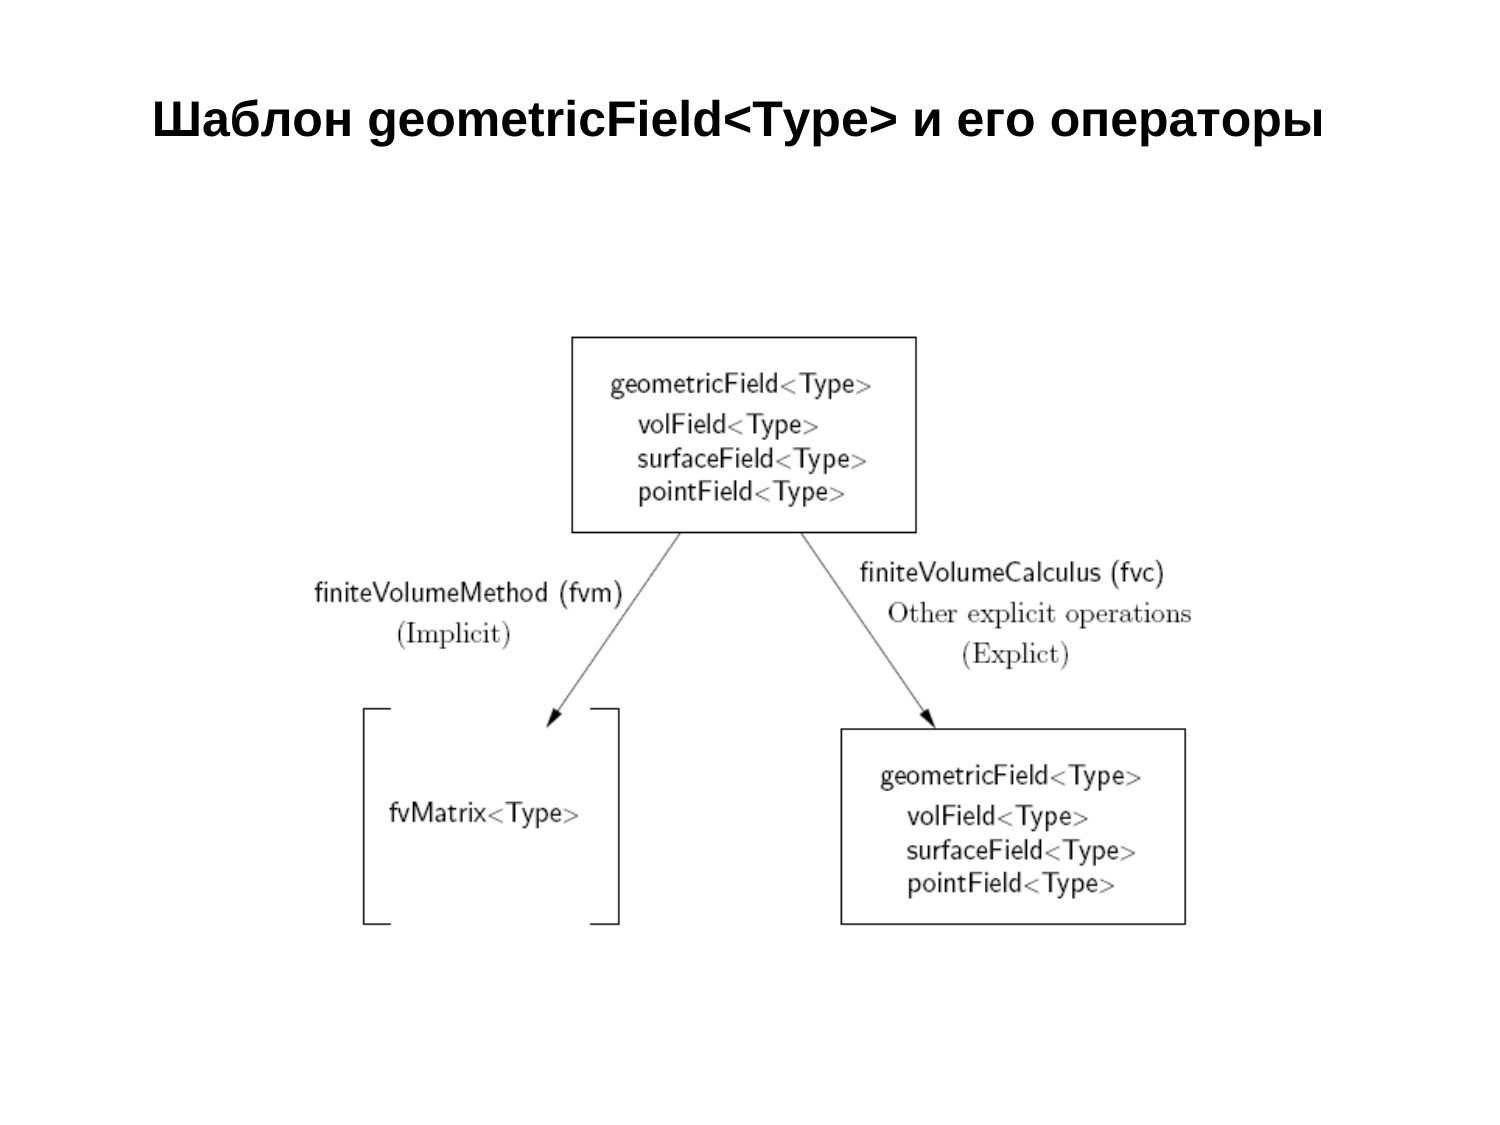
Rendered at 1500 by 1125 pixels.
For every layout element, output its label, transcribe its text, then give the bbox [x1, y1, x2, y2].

picture [301, 326, 1192, 932]
title Шаблон geometricField<Type> и его операторы [75, 45, 1426, 161]
